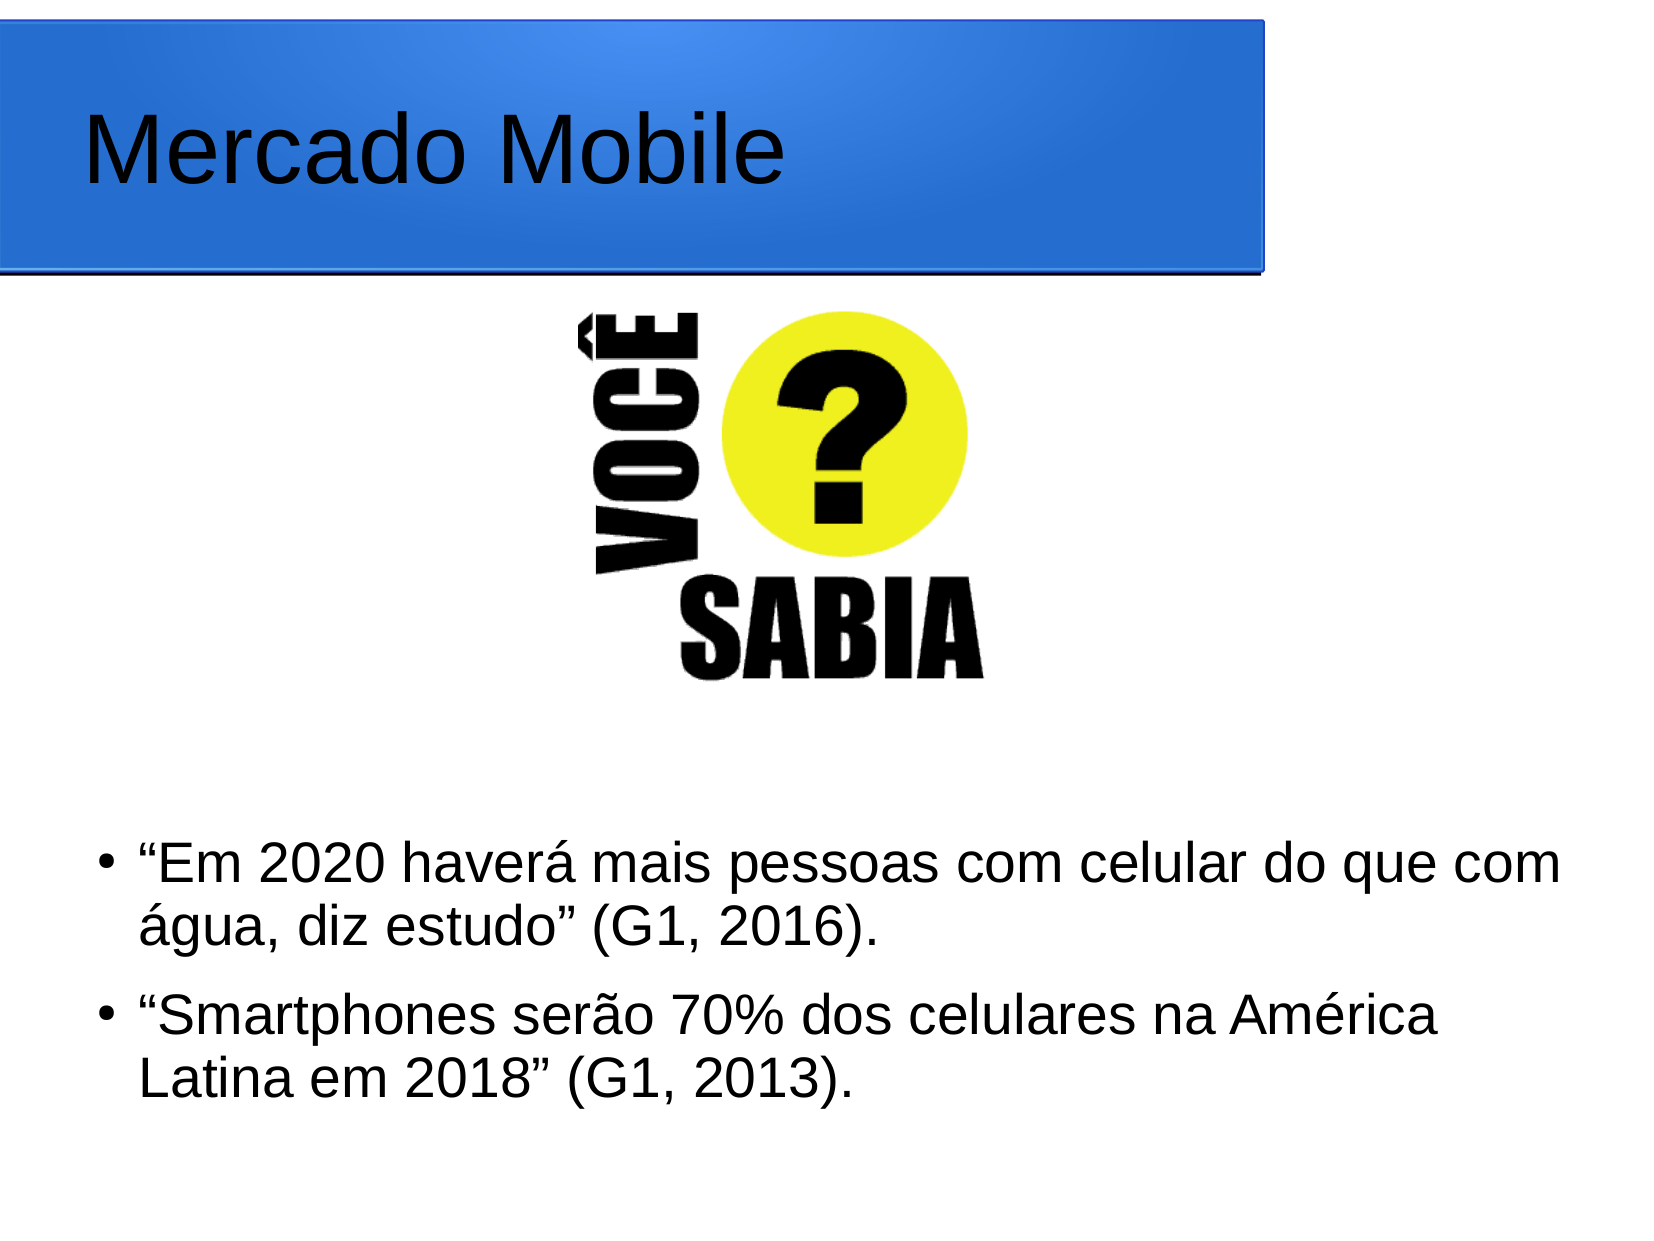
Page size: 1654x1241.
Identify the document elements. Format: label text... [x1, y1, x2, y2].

title Mercado Mobile [82, 47, 1235, 252]
list “Em 2020 haverá mais pessoas com celular do que com água, diz estudo” (G1, 2016). “Smartphones serão 70% dos celulares na América Latina em 2018” (G1, 2013). [82, 299, 1571, 1123]
picture [578, 299, 993, 713]
